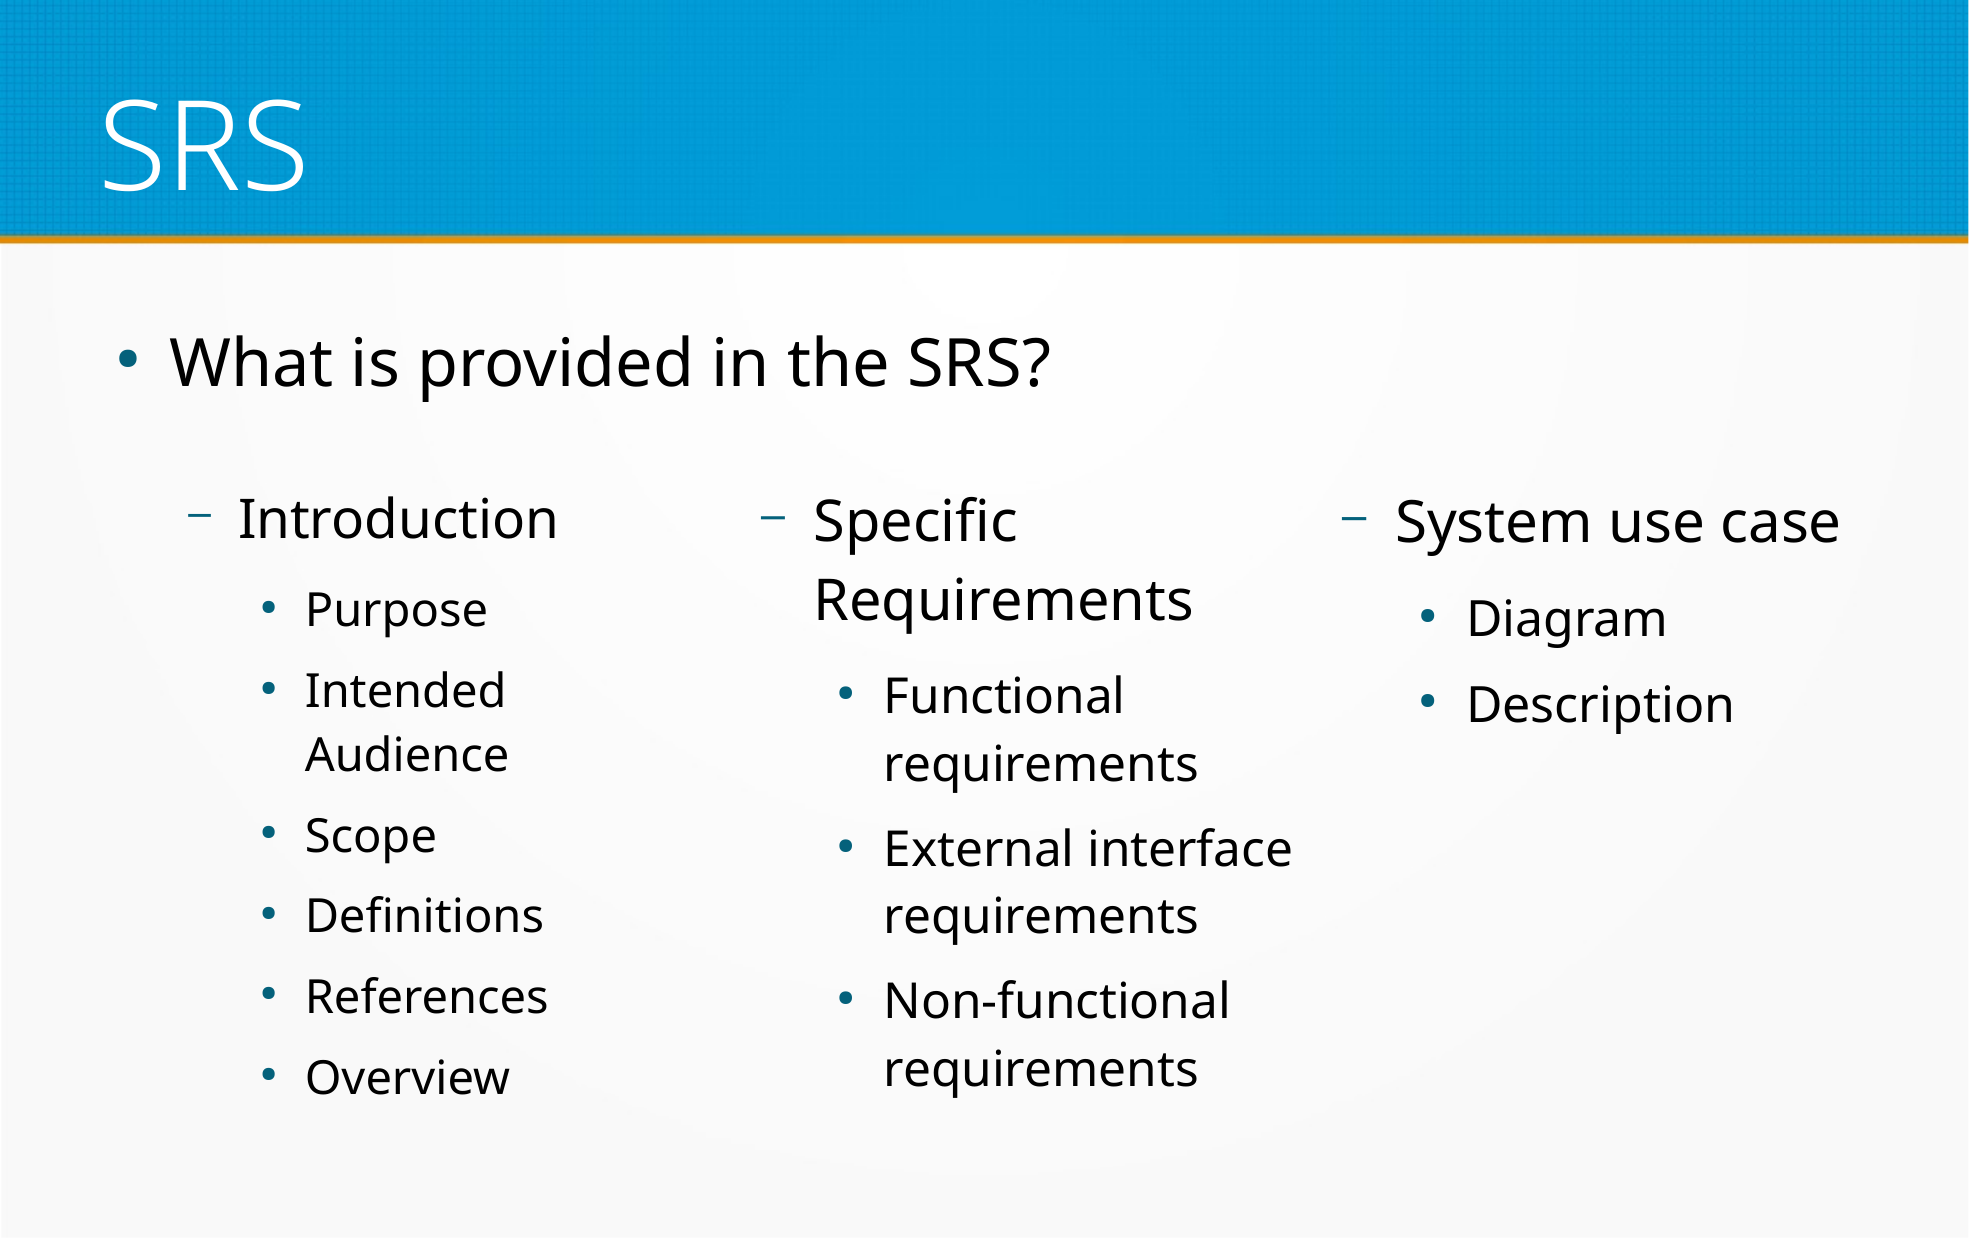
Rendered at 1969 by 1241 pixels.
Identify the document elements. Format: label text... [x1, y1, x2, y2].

list Introduction Purpose Intended Audience Scope Definitions References Overview [105, 480, 673, 1110]
list What is provided in the SRS? [98, 315, 1861, 436]
title SRS [98, 19, 1870, 227]
list System use case Diagram Description [1253, 480, 1876, 1110]
picture [0, 233, 1969, 1241]
list Specific Requirements Functional requirements External interface requirements Non-functional requirements [673, 480, 1253, 1110]
